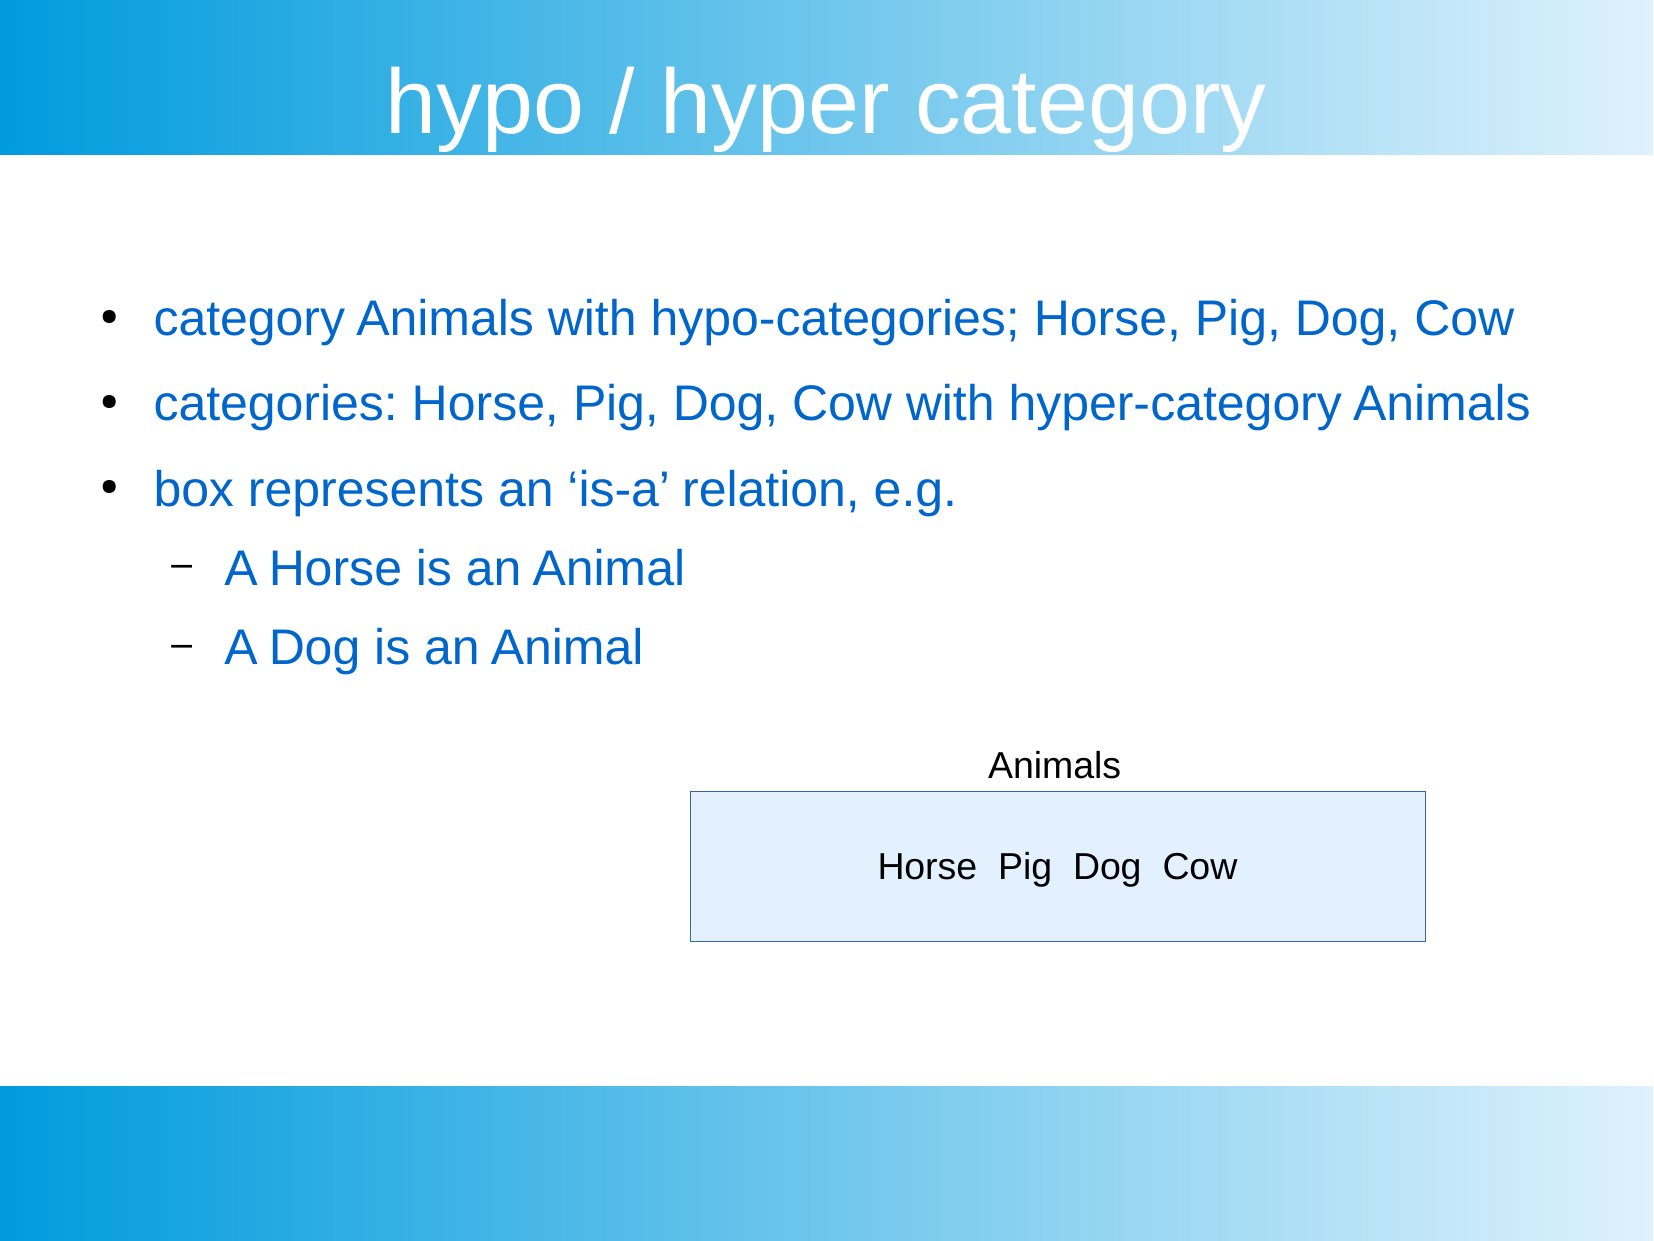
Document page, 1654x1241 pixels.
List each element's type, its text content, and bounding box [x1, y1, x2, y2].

list category Animals with hypo-categories; Horse, Pig, Dog, Cow categories: Horse, Pig, Dog, Cow with hyper-category Animals box represents an ‘is-a’ relation, e.g. A Horse is an Animal A Dog is an Animal [82, 290, 1571, 1010]
text_box Horse Pig Dog Cow [690, 791, 1426, 942]
text_box Animals [973, 737, 1139, 795]
title hypo / hyper category [82, 49, 1571, 155]
